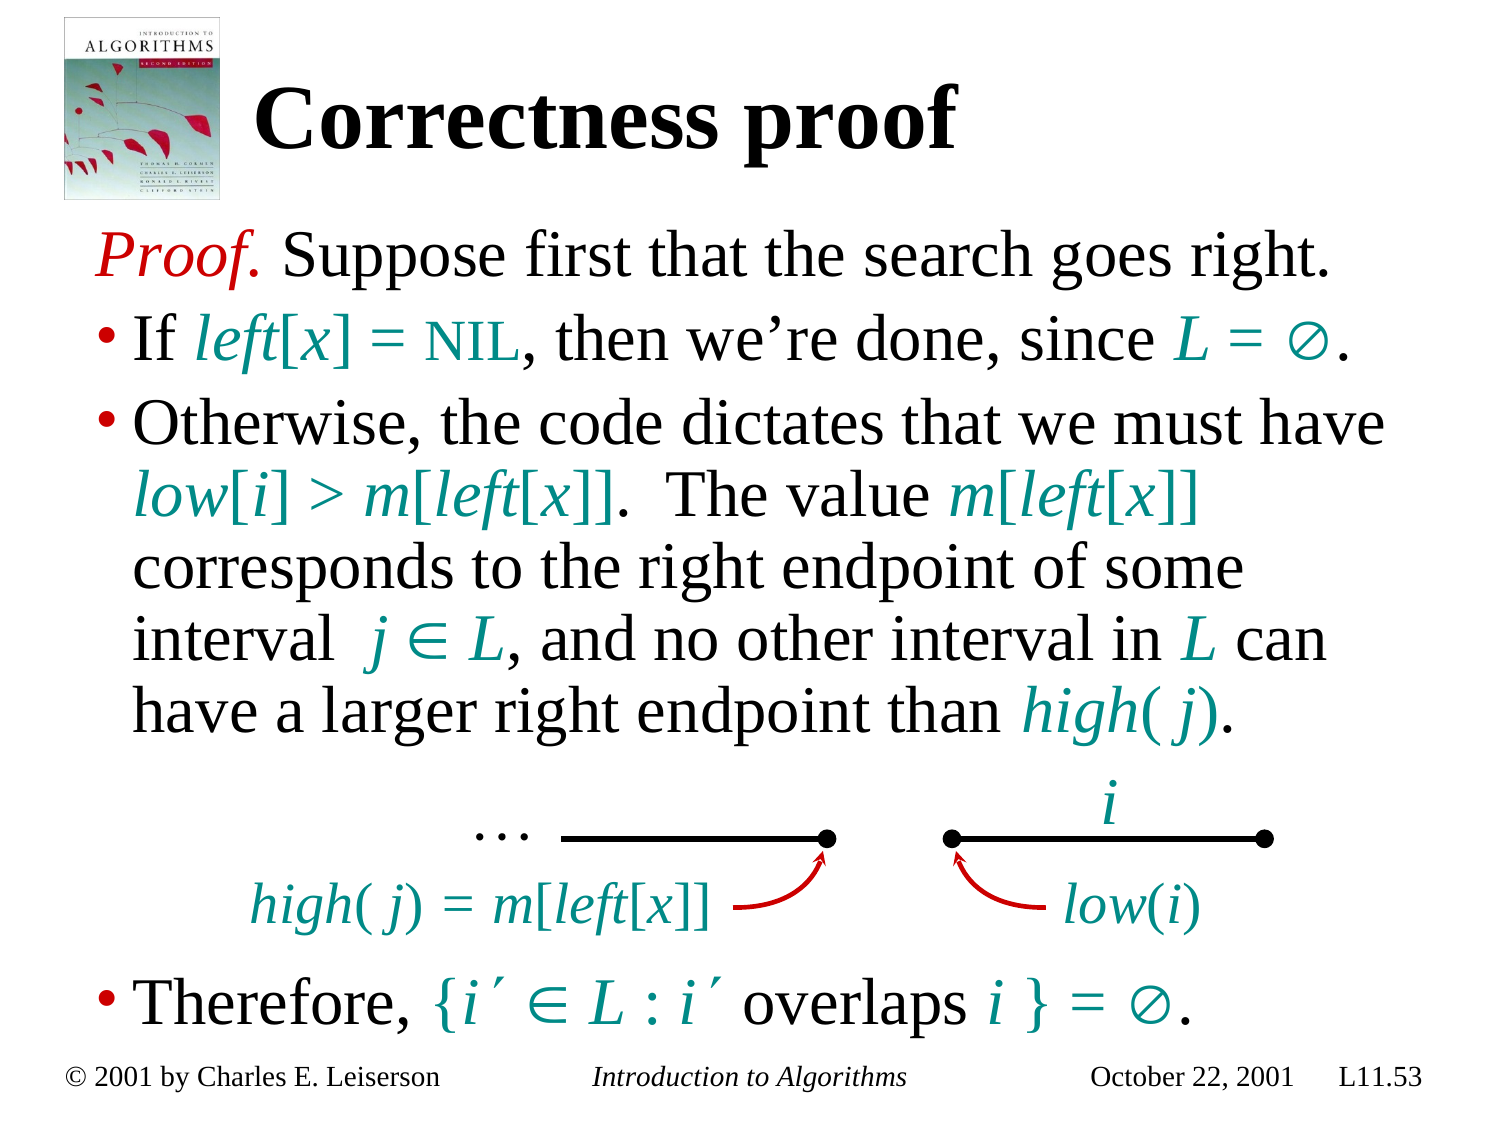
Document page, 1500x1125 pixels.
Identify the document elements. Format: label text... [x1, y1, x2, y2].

text_box Therefore, {i   L : i  overlaps i } = . [80, 949, 1210, 1046]
text_box high( j) = m[left[x]] [235, 857, 742, 943]
text_box low(i) [1047, 857, 1218, 943]
picture [64, 17, 220, 200]
text_box Introduction to Algorithms [577, 1049, 923, 1101]
text_box October 22, 2001 L11.<number> [982, 1049, 1438, 1101]
text_box i [1085, 749, 1134, 846]
title Correctness proof [237, 24, 1475, 213]
text_box  [455, 782, 552, 857]
text_box Proof. Suppose first that the search goes right. If left[x] = NIL, then we’re done, since L = . Otherwise, the code dictates that we must have low[i] > m[left[x]]. The value m[left[x]] corresponds to the right endpoint of some interval j  L, and no other interval in L can have a larger right endpoint than high( j). [80, 210, 1421, 755]
